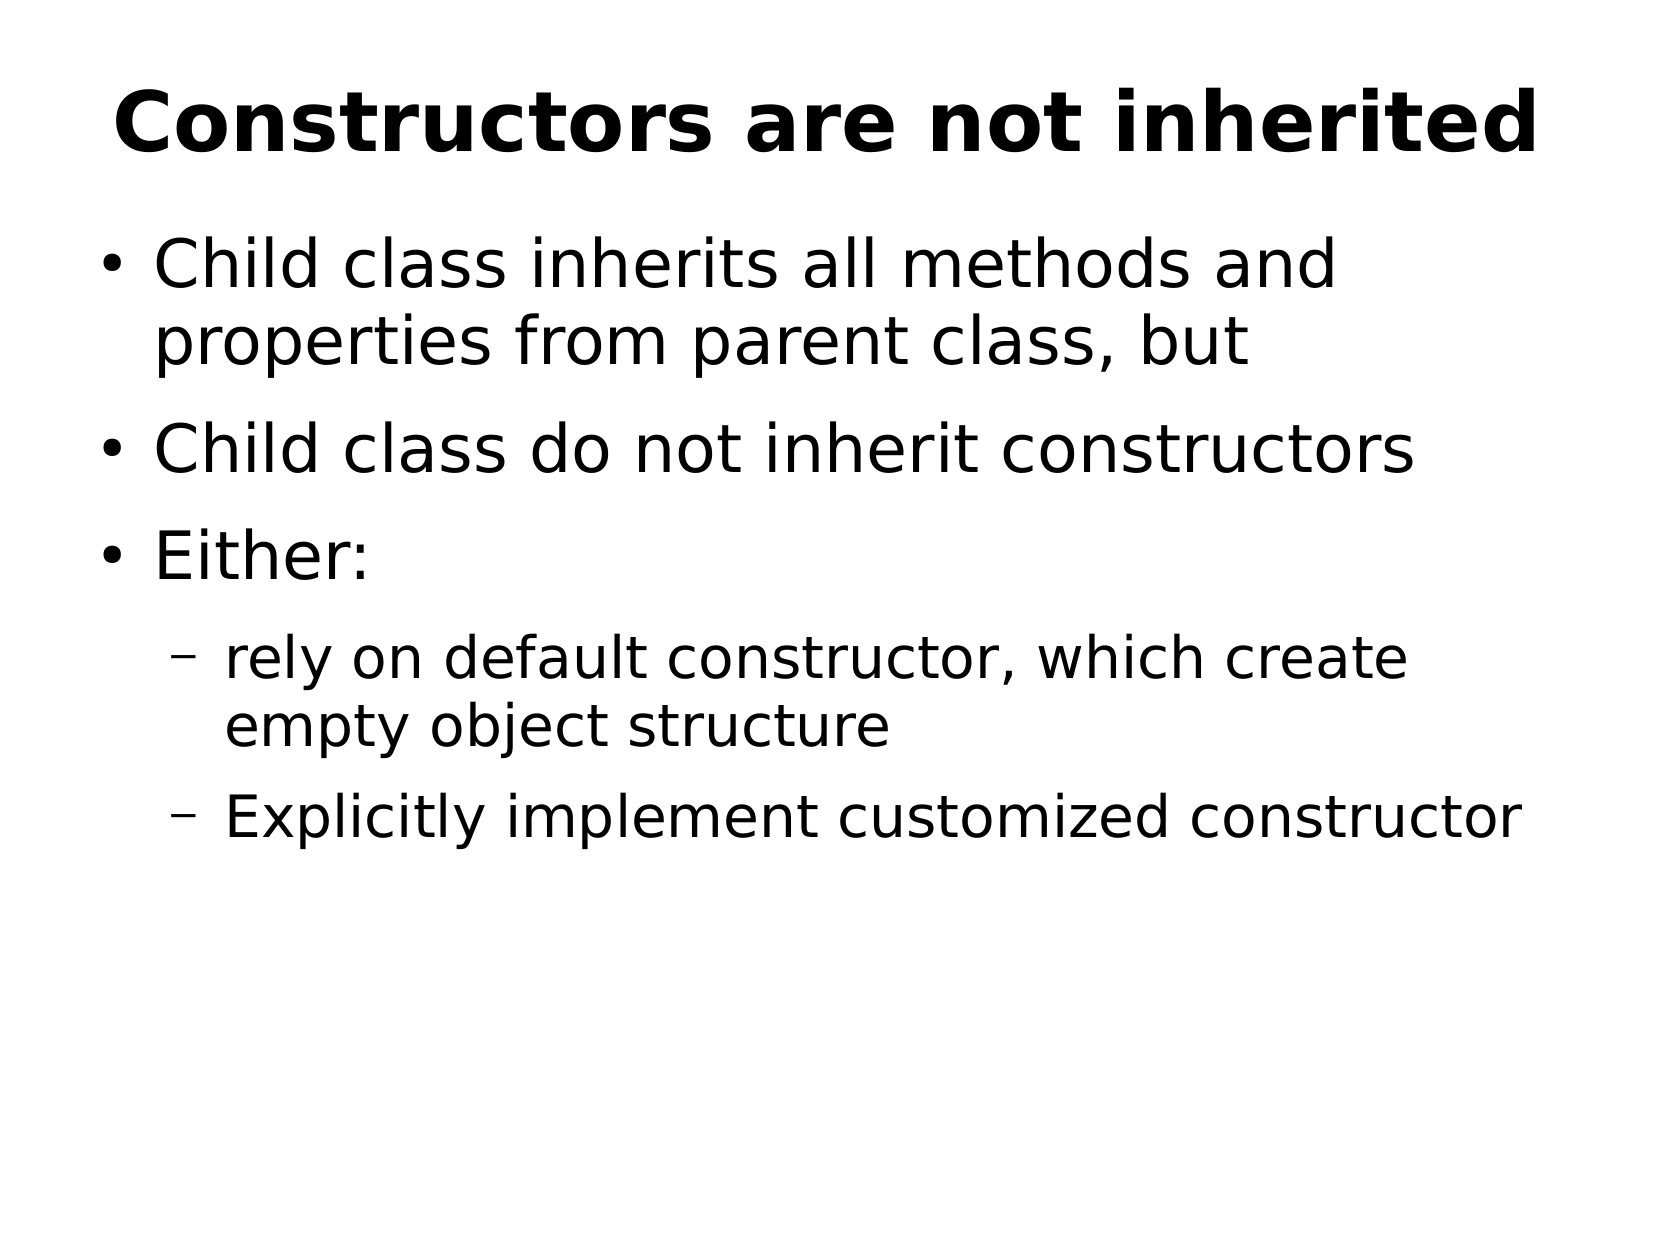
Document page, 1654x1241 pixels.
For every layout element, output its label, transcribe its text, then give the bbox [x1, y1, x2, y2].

list Child class inherits all methods and properties from parent class, but Child class do not inherit constructors Either: rely on default constructor, which create empty object structure Explicitly implement customized constructor [82, 225, 1538, 1186]
title Constructors are not inherited [82, 49, 1571, 196]
